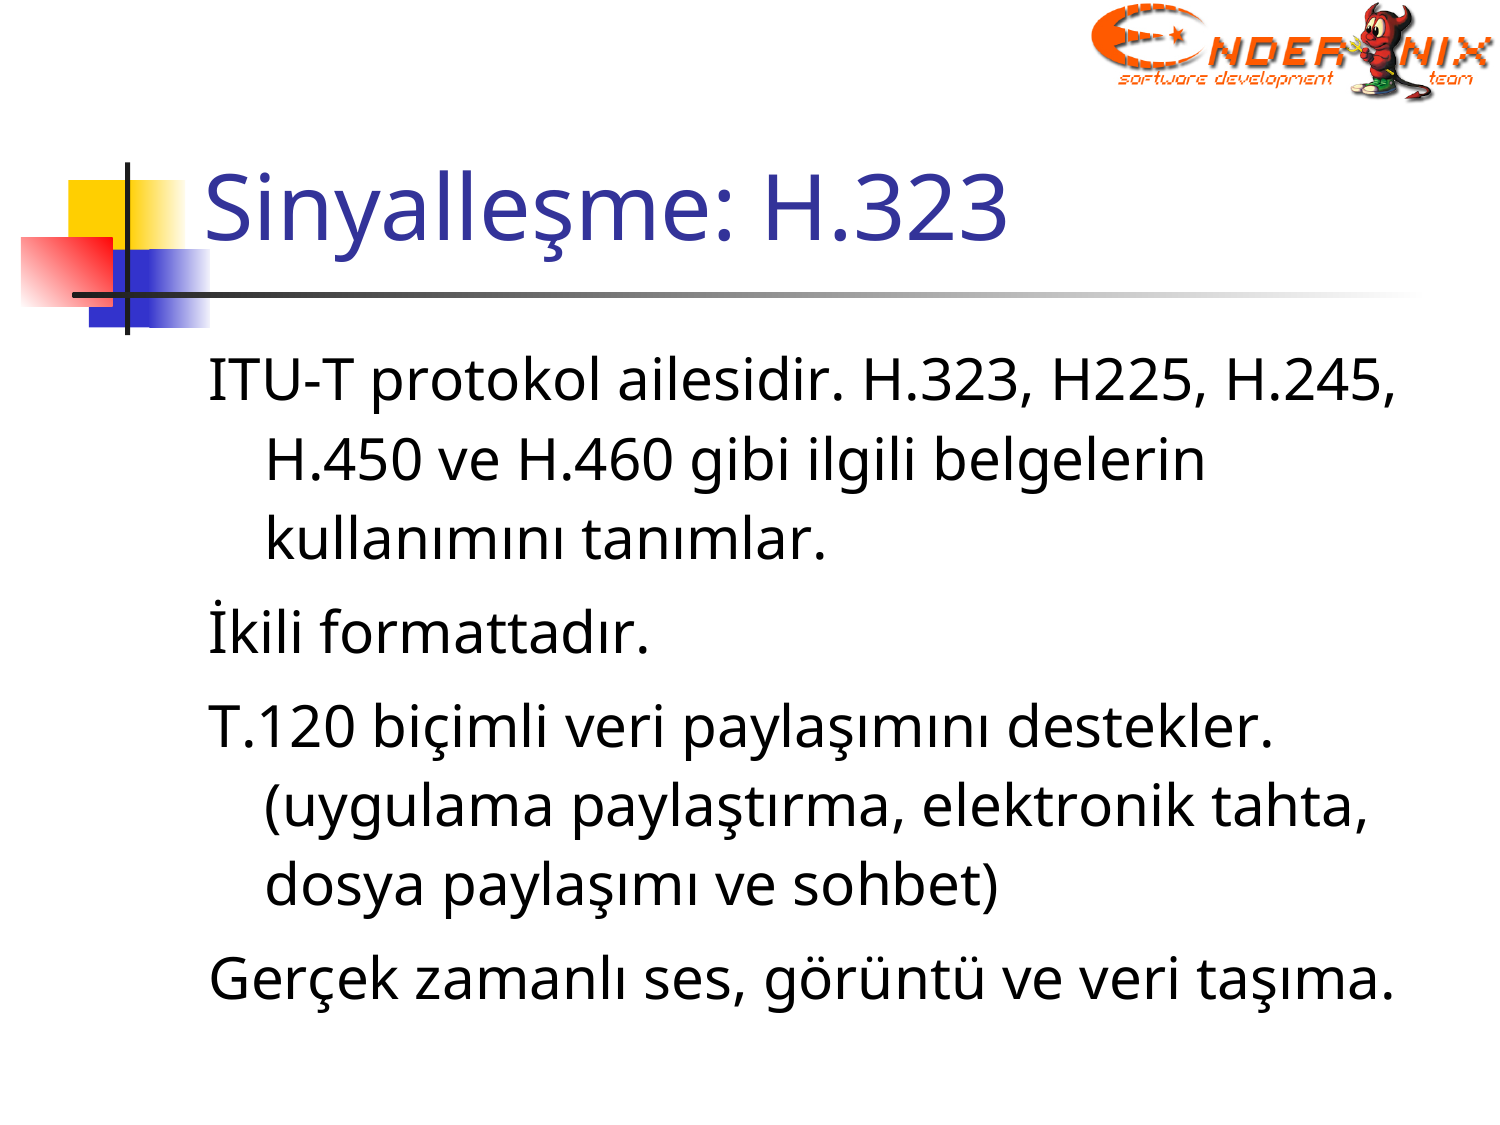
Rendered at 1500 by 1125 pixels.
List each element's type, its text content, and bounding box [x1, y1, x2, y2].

picture [1069, 0, 1500, 105]
list ITU-T protokol ailesidir. H.323, H225, H.245, H.450 ve H.460 gibi ilgili belgelerin kullanımını tanımlar. İkili formattadır. T.120 biçimli veri paylaşımını destekler. (uygulama paylaştırma, elektronik tahta, dosya paylaşımı ve sohbet) Gerçek zamanlı ses, görüntü ve veri taşıma. [193, 331, 1469, 1007]
title Sinyalleşme: H.323 [188, 35, 1468, 276]
